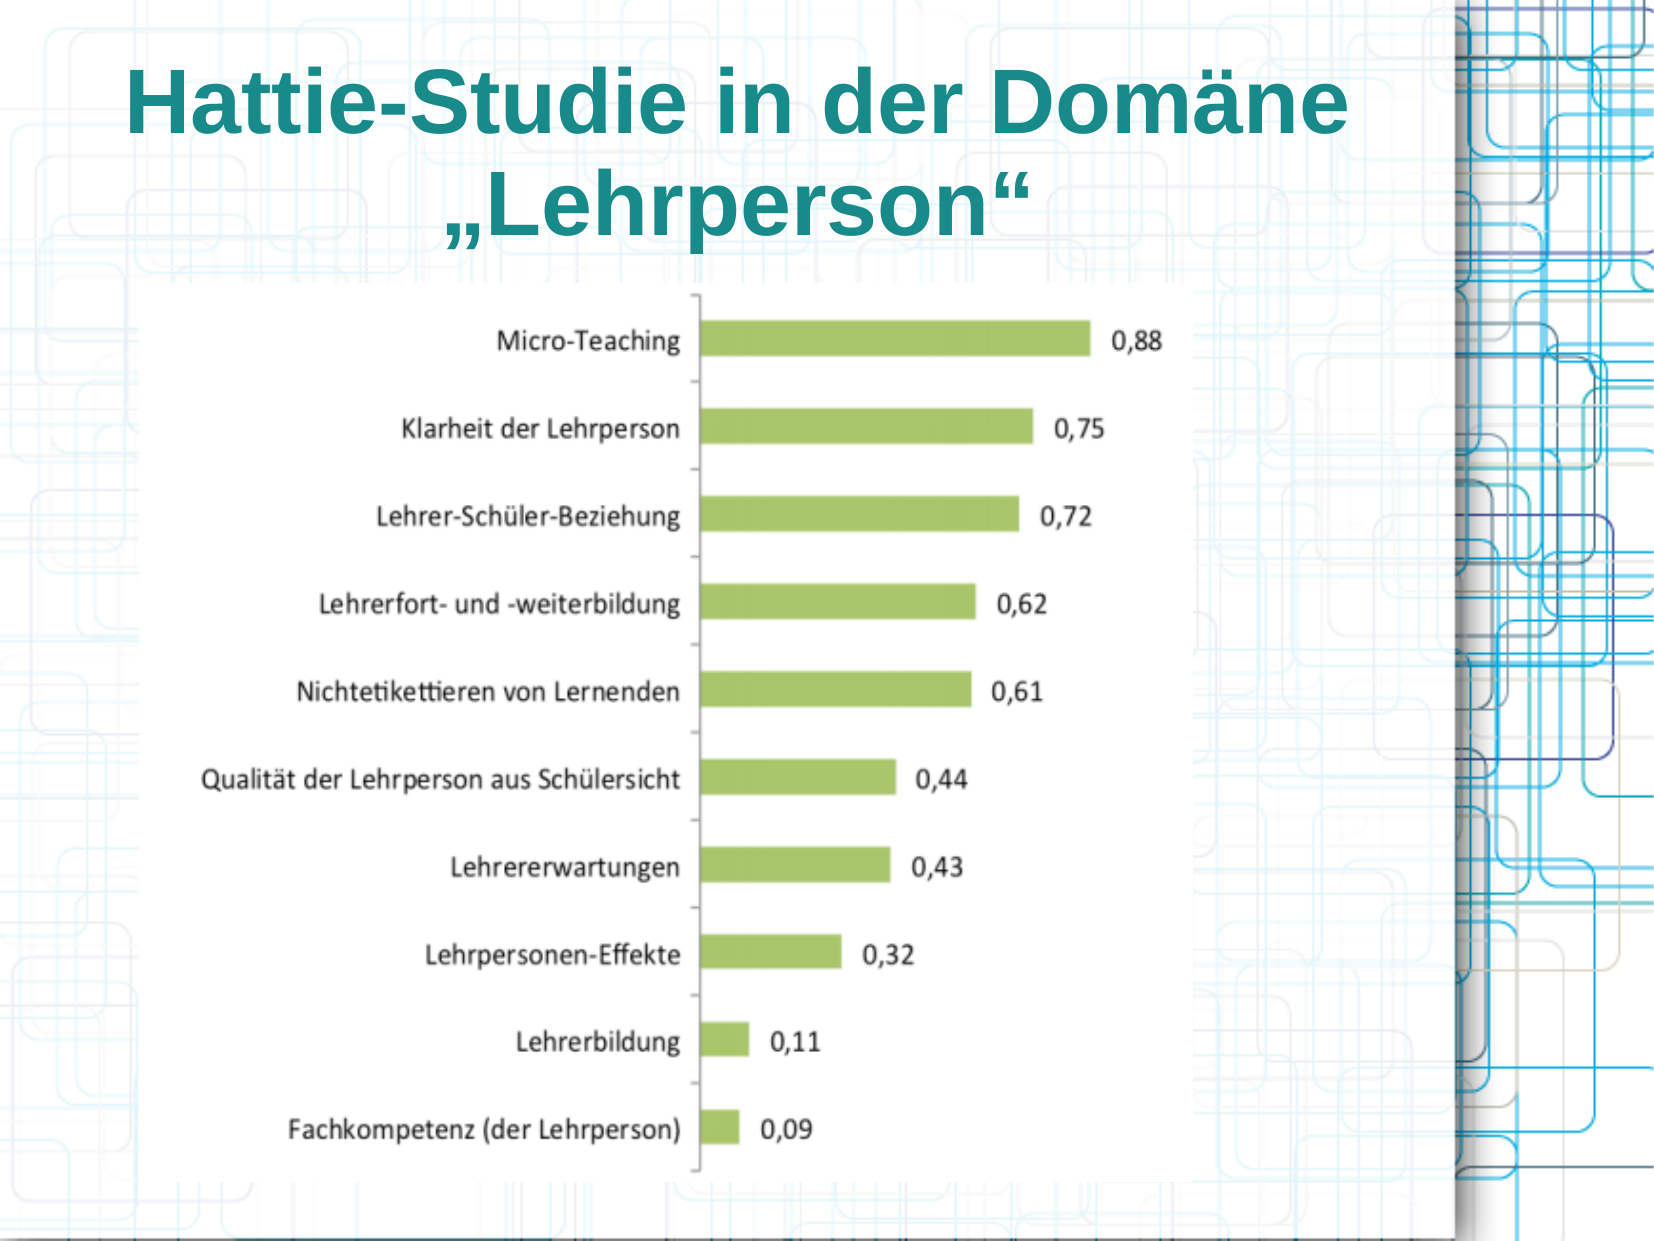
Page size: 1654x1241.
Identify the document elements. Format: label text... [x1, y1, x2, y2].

picture [0, 0, 1654, 1241]
title Hattie-Studie in der Domäne „Lehrperson“ [59, 49, 1418, 257]
